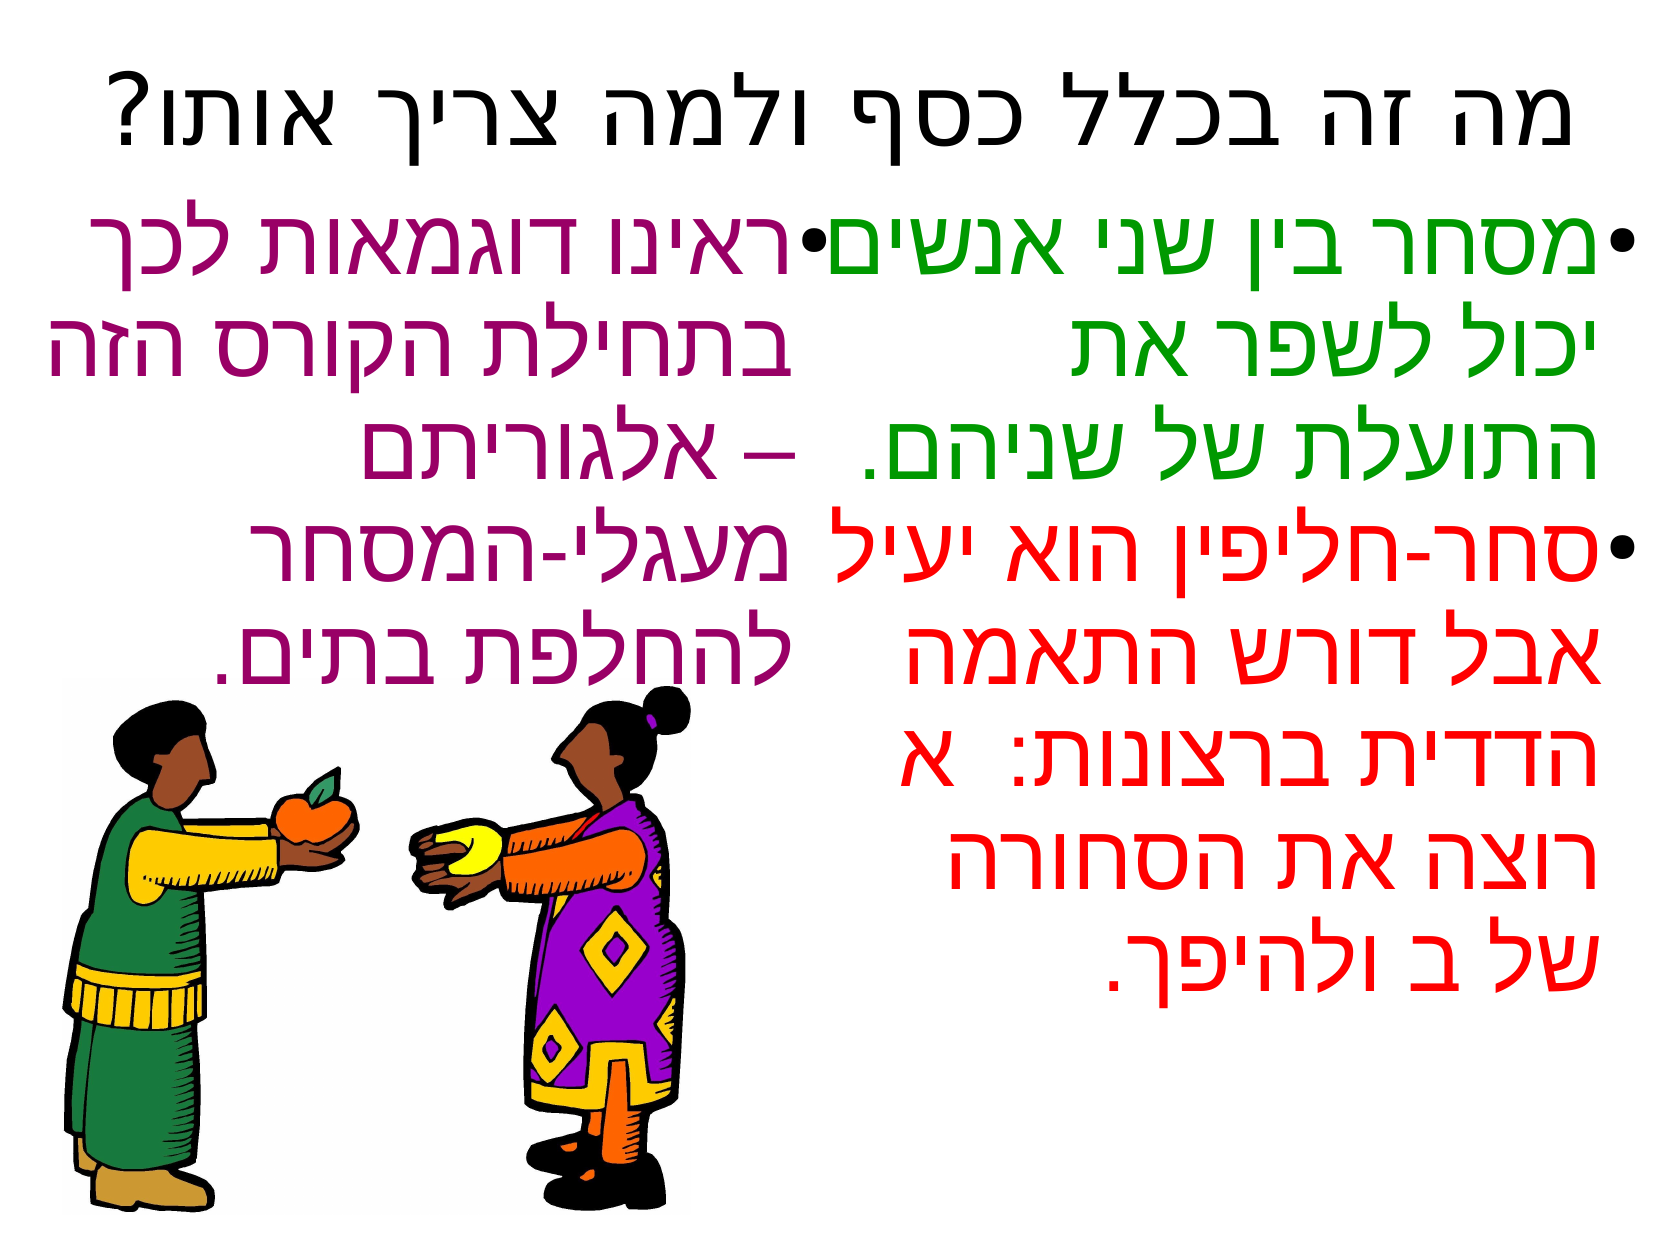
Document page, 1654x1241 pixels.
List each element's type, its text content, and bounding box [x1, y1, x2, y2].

text_box מסחר בין שני אנשים יכול לשפר את התועלת של שניהם. סחר-חליפין הוא יעיל אבל דורש התאמה הדדית ברצונות: א רוצה את הסחורה של ב ולהיפך. [795, 183, 1654, 1186]
text_box ראינו דוגמאות לכך בתחילת הקורס הזה – אלגוריתם מעגלי-המסחר להחלפת בתים. [29, 183, 846, 712]
picture [62, 712, 691, 1216]
text_box מה זה בכלל כסף ולמה צריך אותו? [60, 45, 1624, 183]
